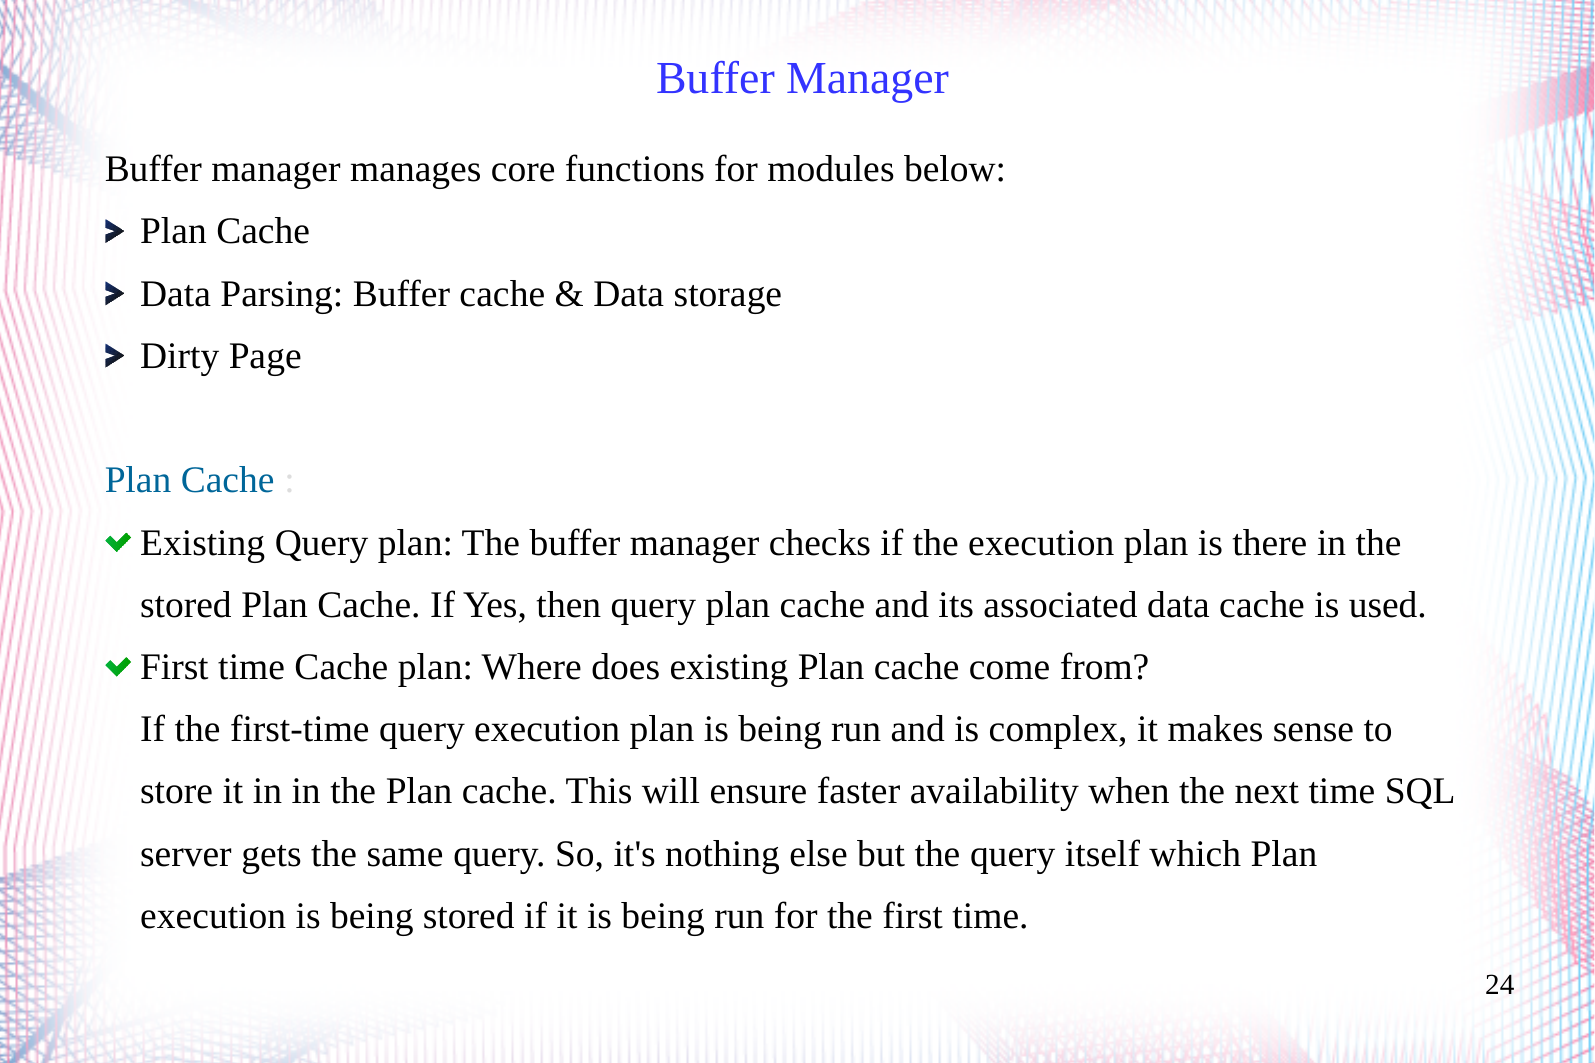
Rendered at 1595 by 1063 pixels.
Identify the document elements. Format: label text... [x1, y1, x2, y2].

text_box Buffer Manager [120, 45, 1486, 111]
picture [0, 0, 1595, 1063]
text_box Buffer manager manages core functions for modules below: Plan Cache Data Parsing: Buffer cache & Data storage Dirty Page Plan Cache : Existing Query plan: The buffer manager checks if the execution plan is there in the stored Plan Cache. If Yes, then query plan cache and its associated data cache is used. First time Cache plan: Where does existing Plan cache come from? If the first-time query execution plan is being run and is complex, it makes sense to store it in in the Plan cache. This will ensure faster availability when the next time SQL server gets the same query. So, it's nothing else but the query itself which Plan execution is being stored if it is being run for the first time. [90, 120, 1486, 943]
